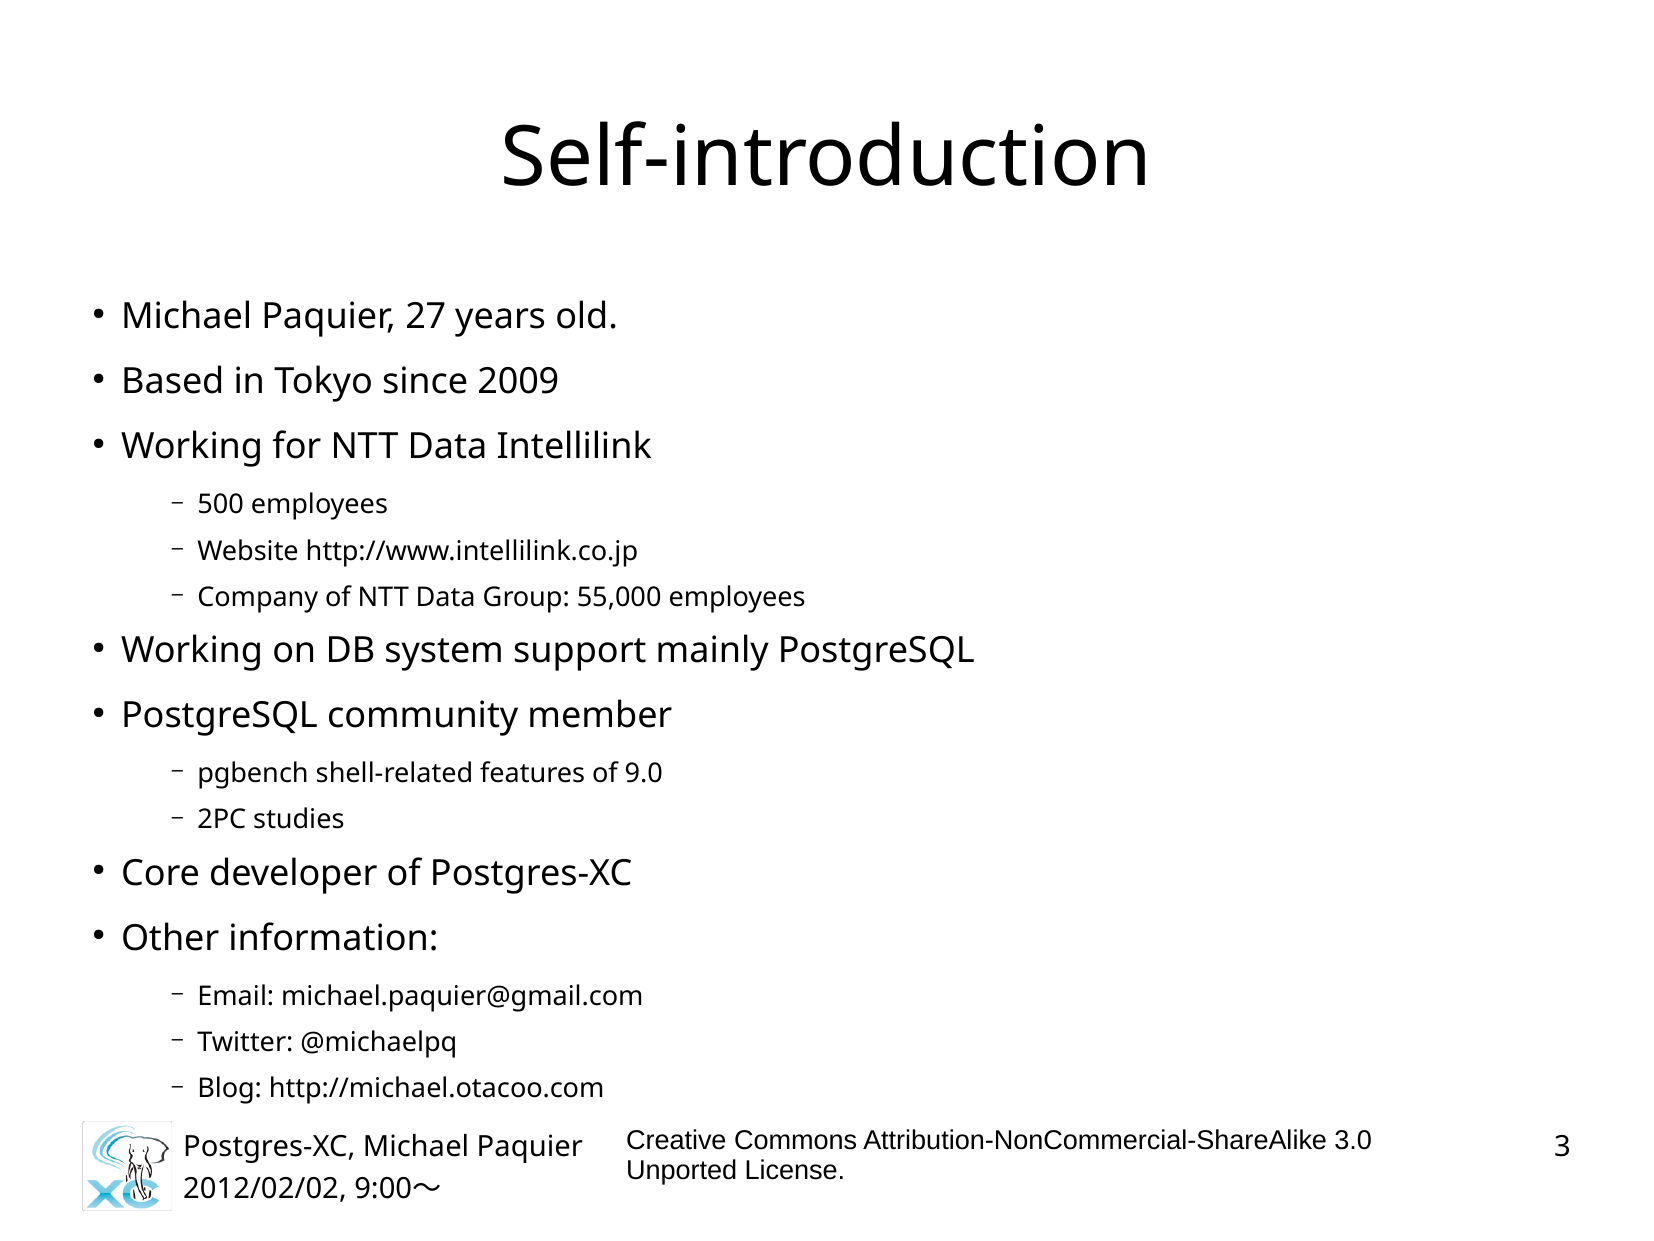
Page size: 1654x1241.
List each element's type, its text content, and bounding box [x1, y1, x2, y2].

picture [82, 1121, 172, 1211]
title Self-introduction [82, 56, 1571, 250]
list Michael Paquier, 27 years old. Based in Tokyo since 2009 Working for NTT Data Intellilink 500 employees Website http://www.intellilink.co.jp Company of NTT Data Group: 55,000 employees Working on DB system support mainly PostgreSQL PostgreSQL community member pgbench shell-related features of 9.0 2PC studies Core developer of Postgres-XC Other information: Email: michael.paquier@gmail.com Twitter: @michaelpq Blog: http://michael.otacoo.com [82, 290, 1571, 1109]
